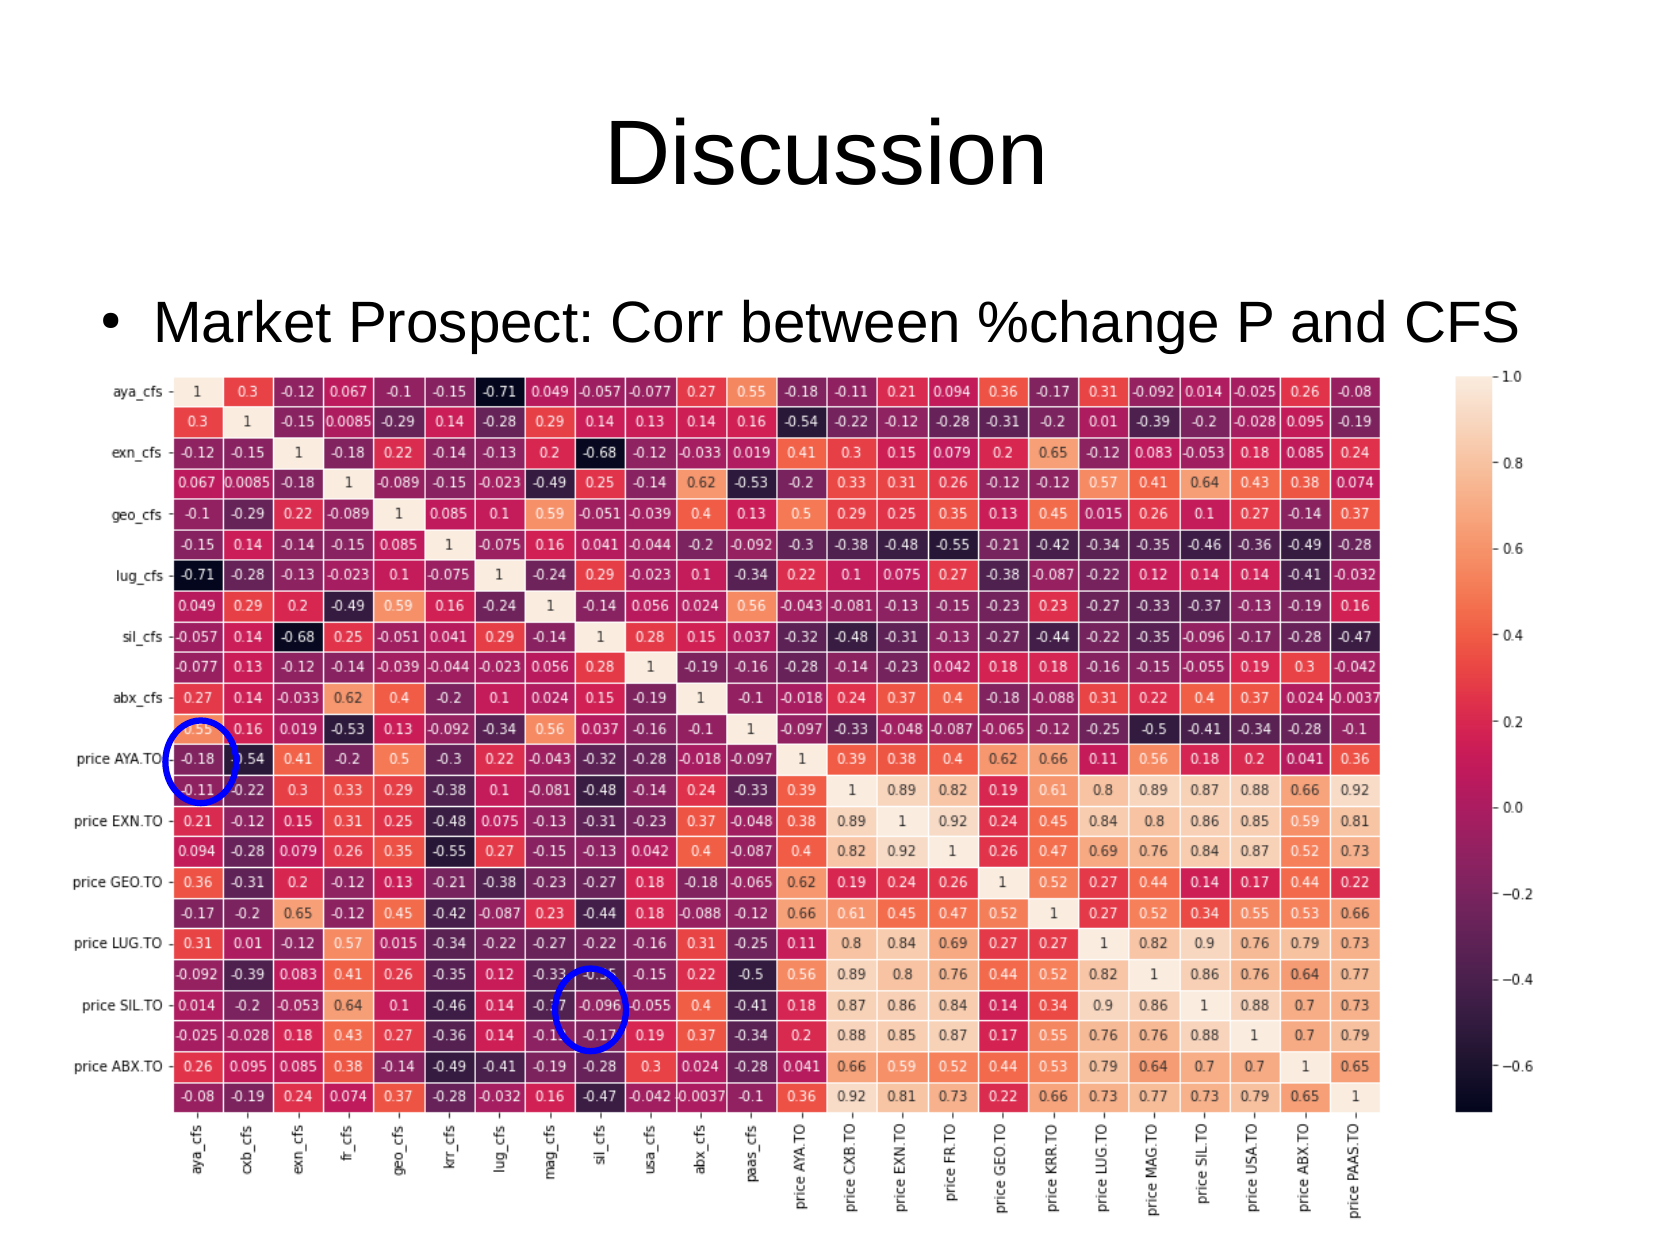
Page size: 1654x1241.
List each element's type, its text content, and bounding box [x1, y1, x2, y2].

title Discussion [82, 49, 1571, 257]
picture [47, 367, 1560, 1241]
list Market Prospect: Corr between %change P and CFS [82, 290, 1571, 1109]
